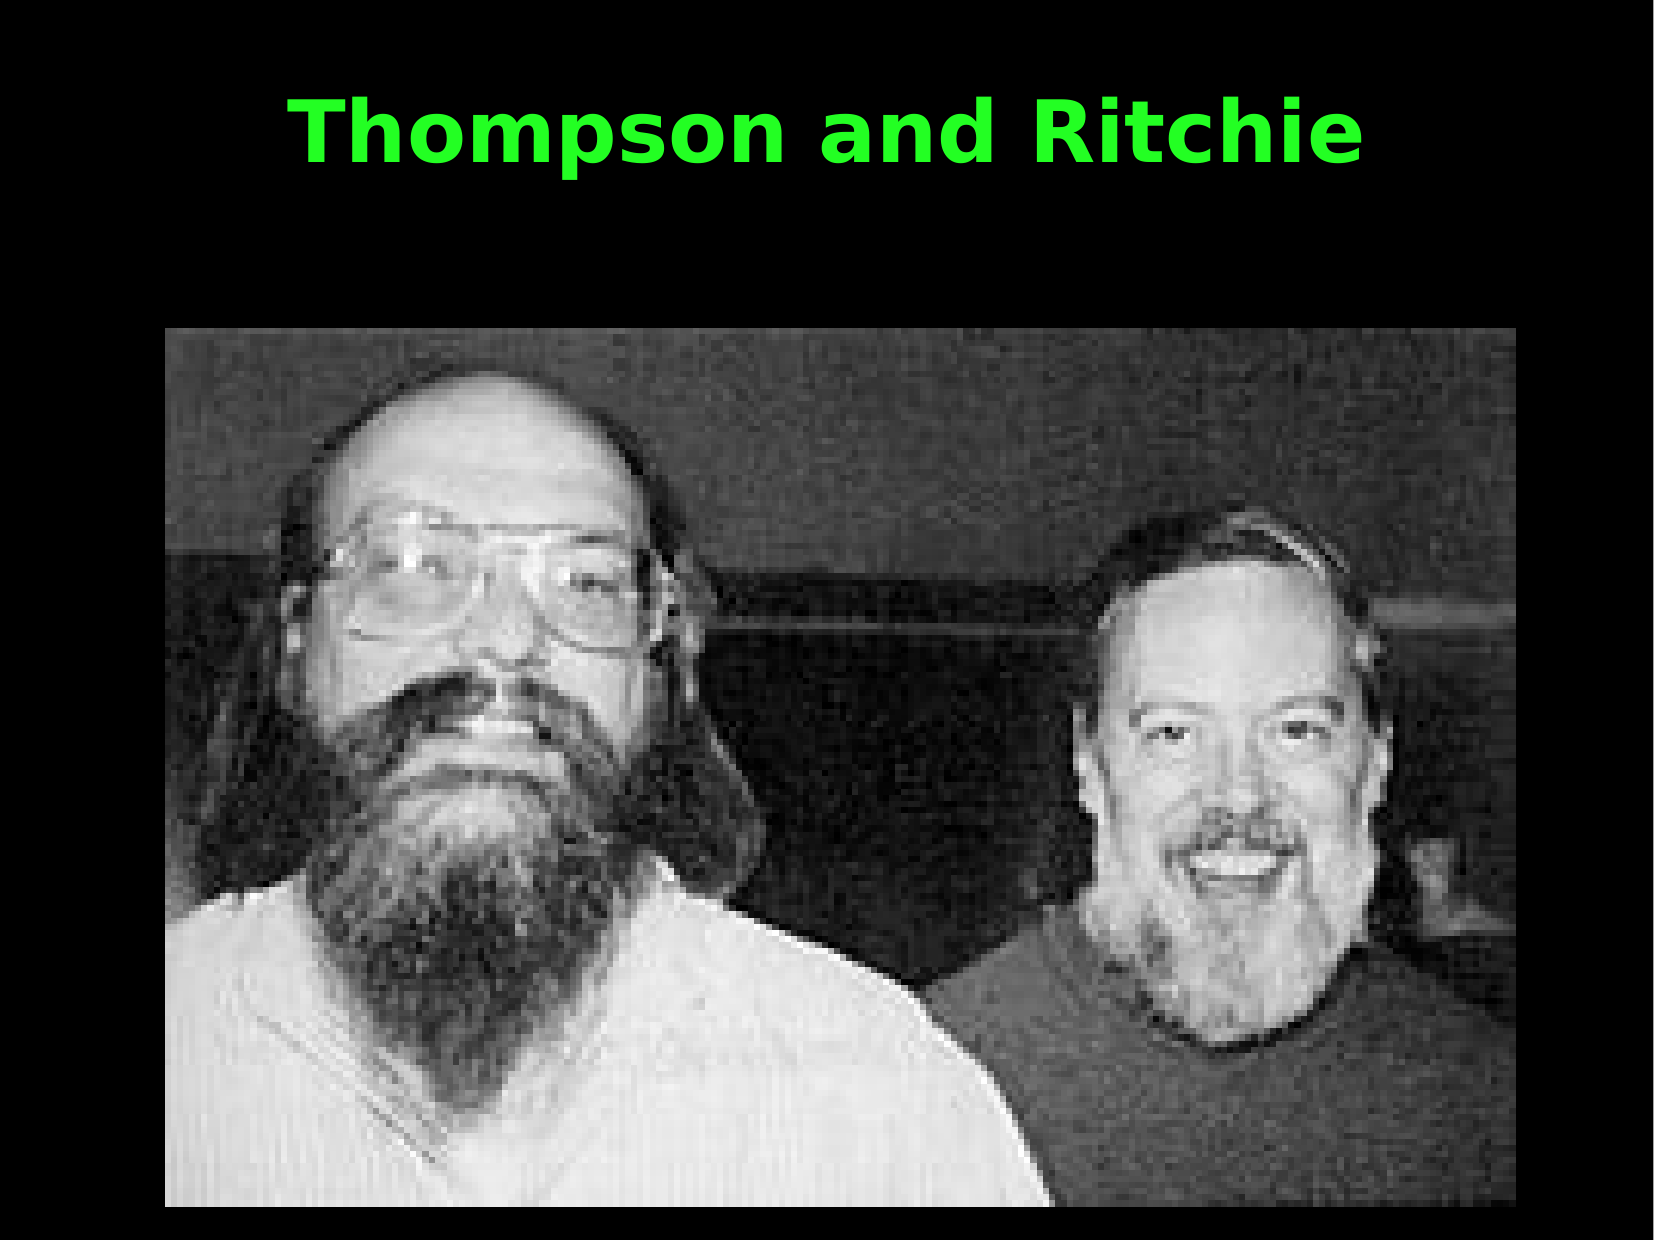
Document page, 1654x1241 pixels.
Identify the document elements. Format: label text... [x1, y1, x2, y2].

title Thompson and Ritchie [82, 29, 1571, 237]
picture [165, 328, 1516, 1207]
